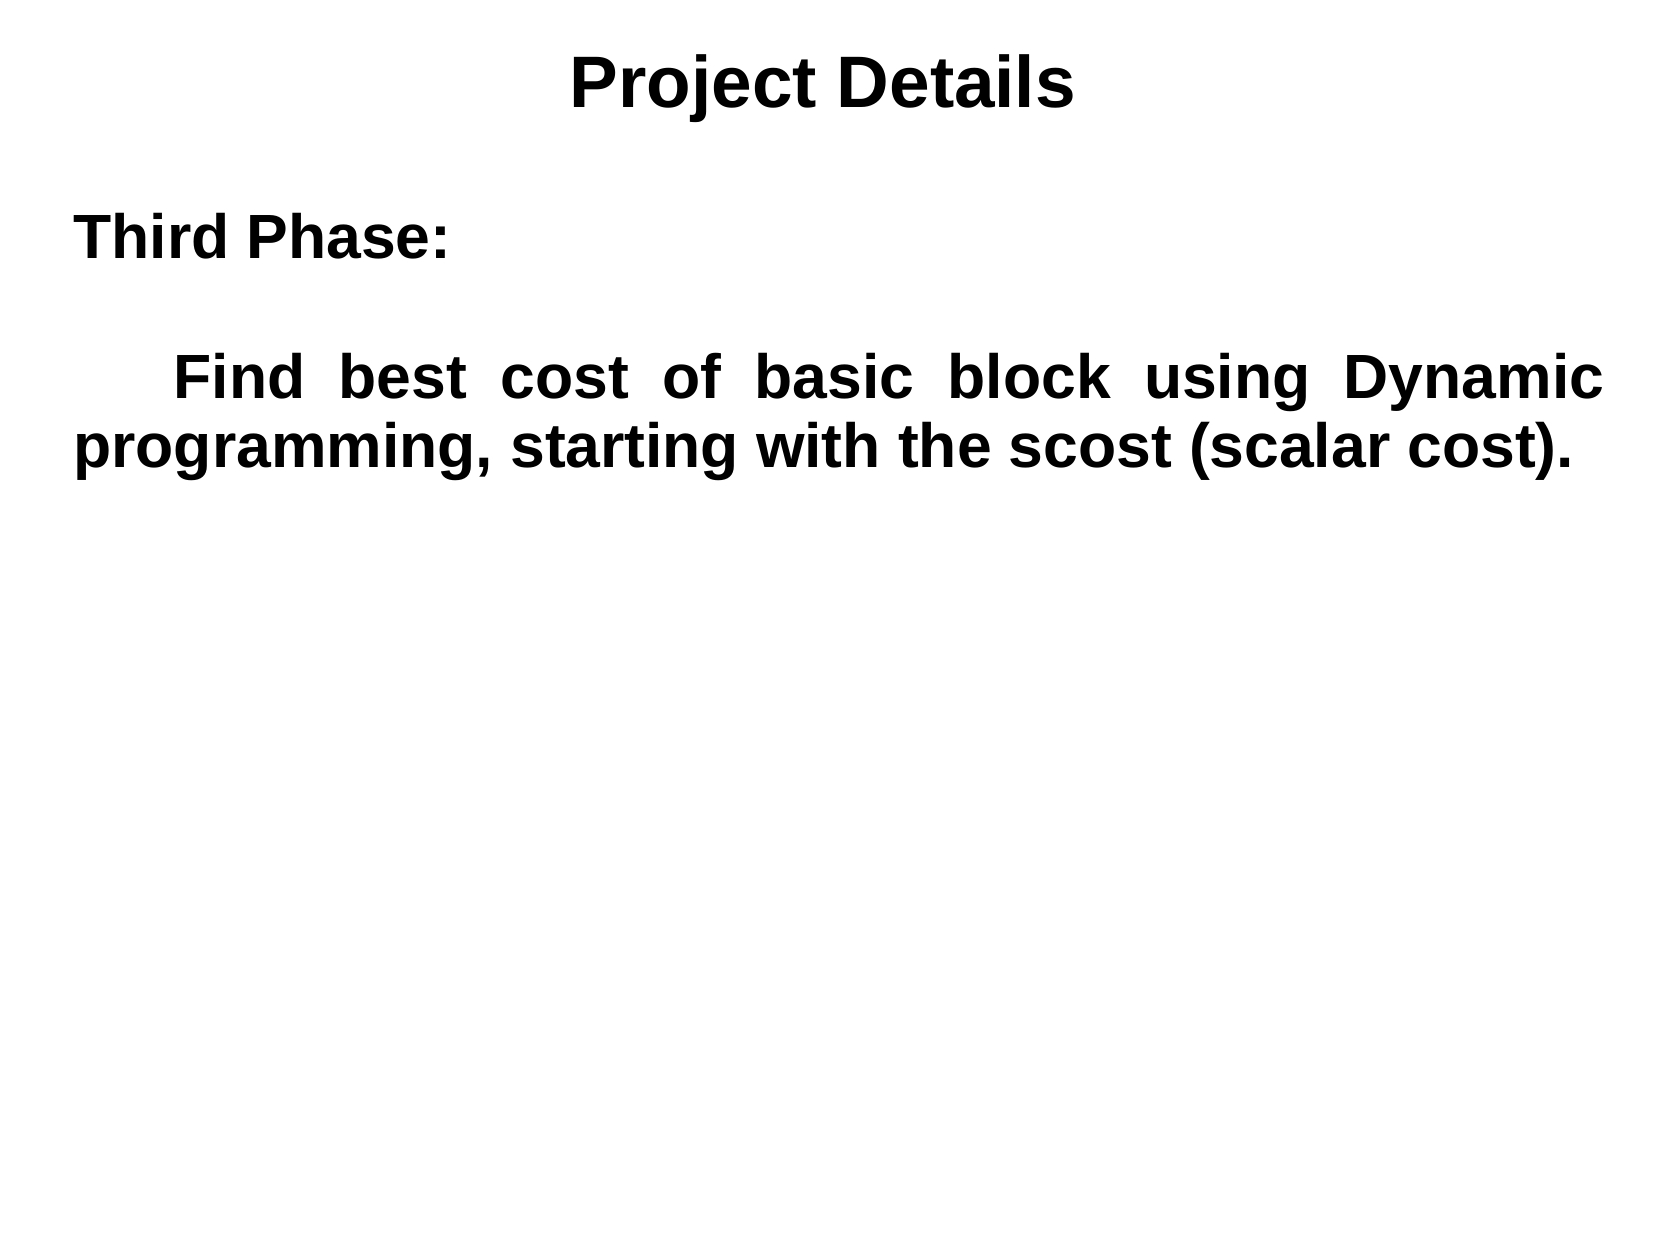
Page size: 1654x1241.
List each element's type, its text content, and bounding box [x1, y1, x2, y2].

text_box Third Phase: Find best cost of basic block using Dynamic programming, starting with the scost (scalar cost). [58, 194, 1622, 559]
text_box Project Details [555, 33, 1146, 130]
